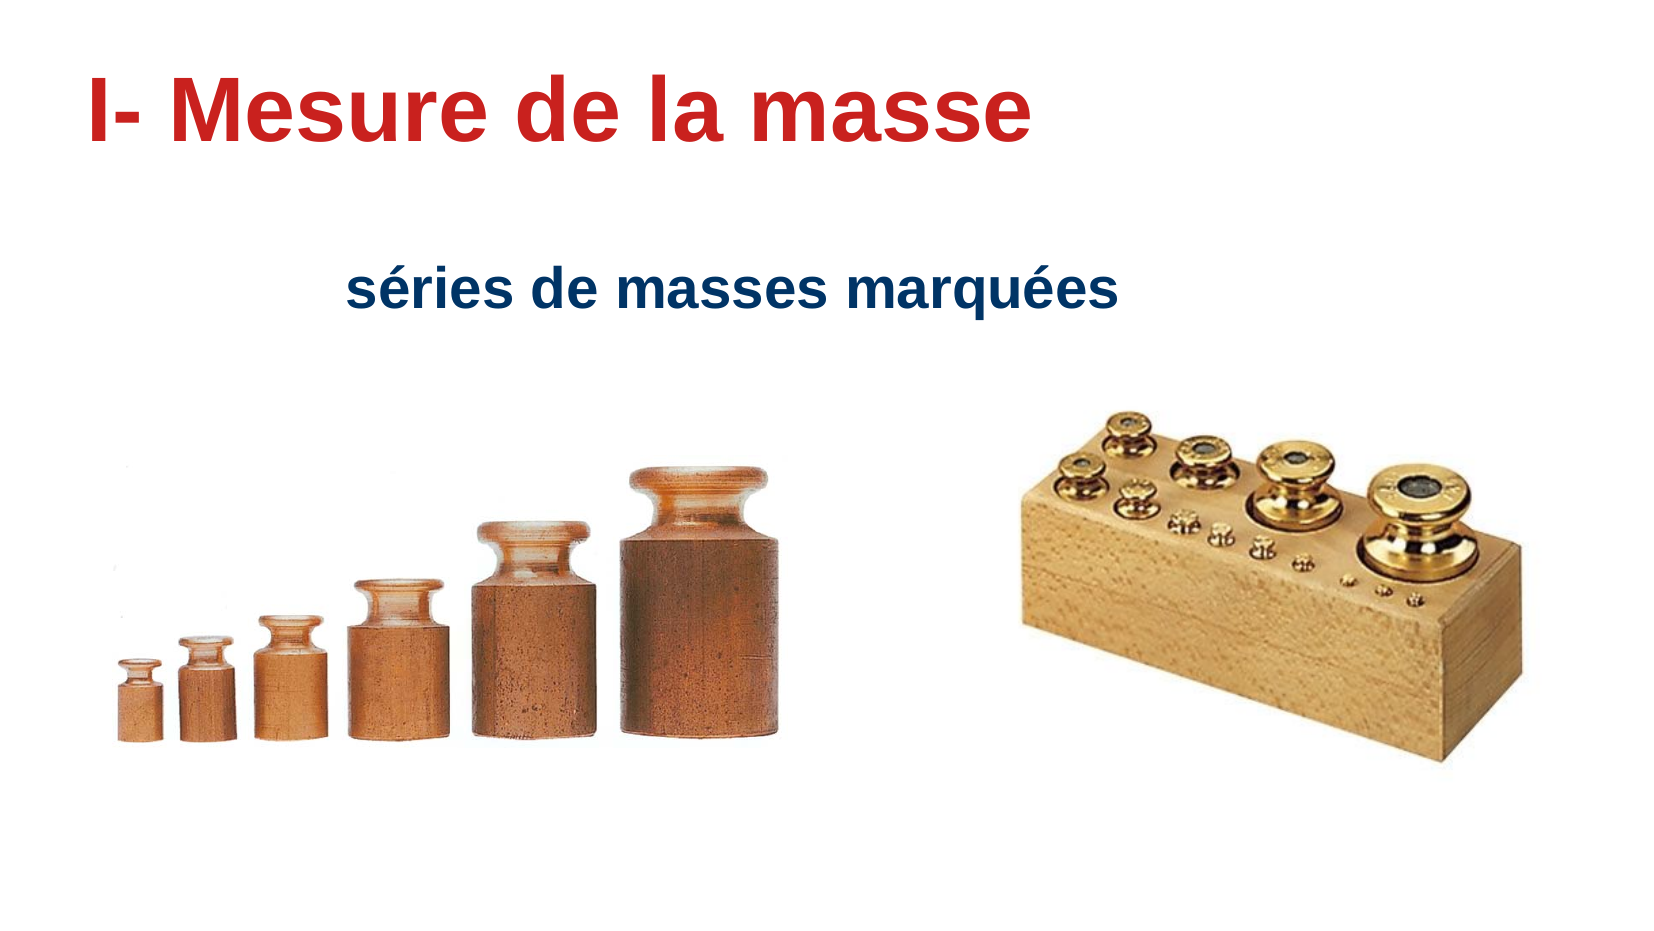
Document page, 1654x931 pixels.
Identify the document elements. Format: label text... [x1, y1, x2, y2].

title I- Mesure de la masse [86, 32, 1126, 188]
picture [112, 455, 788, 748]
text_box séries de masses marquées [331, 248, 1194, 348]
picture [975, 324, 1586, 796]
